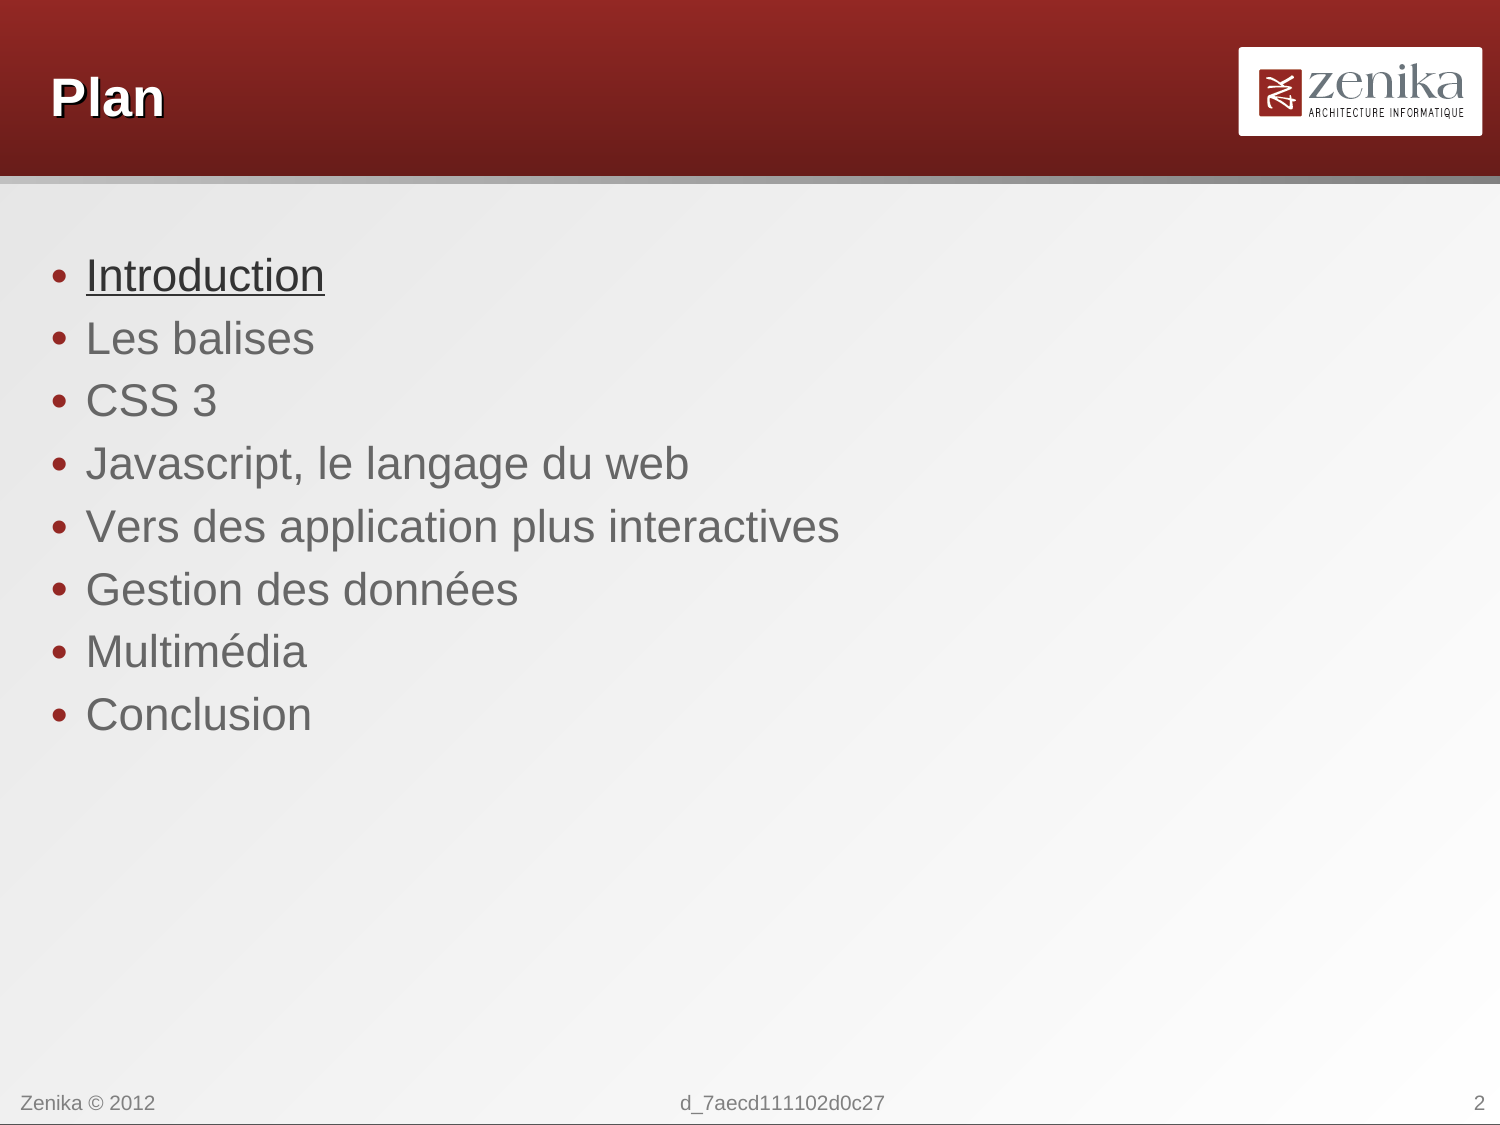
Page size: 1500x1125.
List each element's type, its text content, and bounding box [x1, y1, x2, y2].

title Plan [50, 15, 1206, 180]
picture [1257, 58, 1464, 125]
list Introduction Les balises CSS 3 Javascript, le langage du web Vers des application plus interactives Gestion des données Multimédia Conclusion [50, 249, 1435, 1079]
